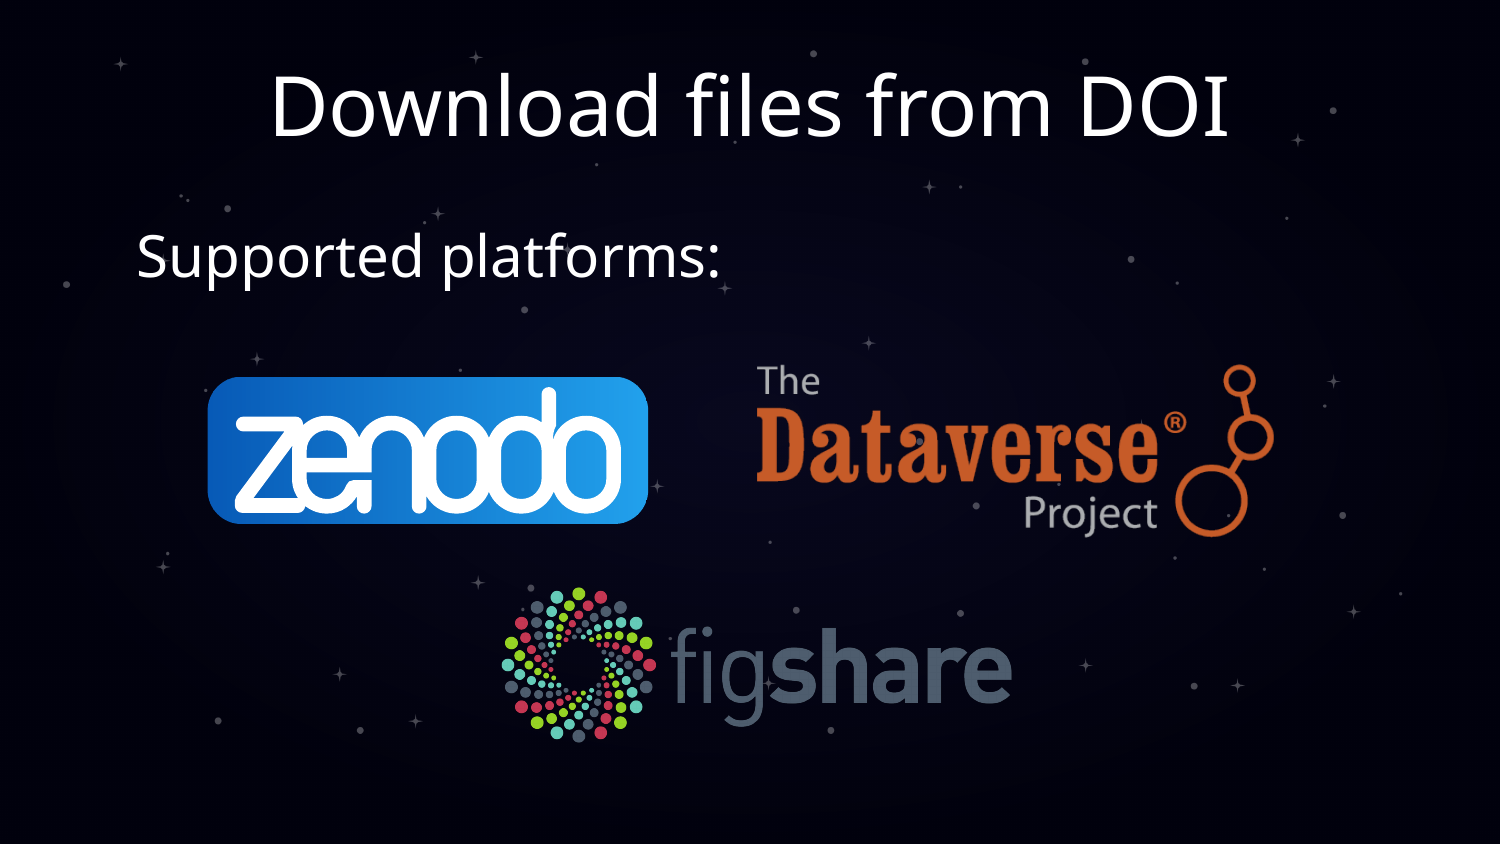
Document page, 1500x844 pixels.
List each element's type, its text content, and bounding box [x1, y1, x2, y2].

picture [0, 0, 1500, 844]
title Download files from DOI [75, 33, 1425, 175]
list Supported platforms: [136, 215, 1364, 301]
